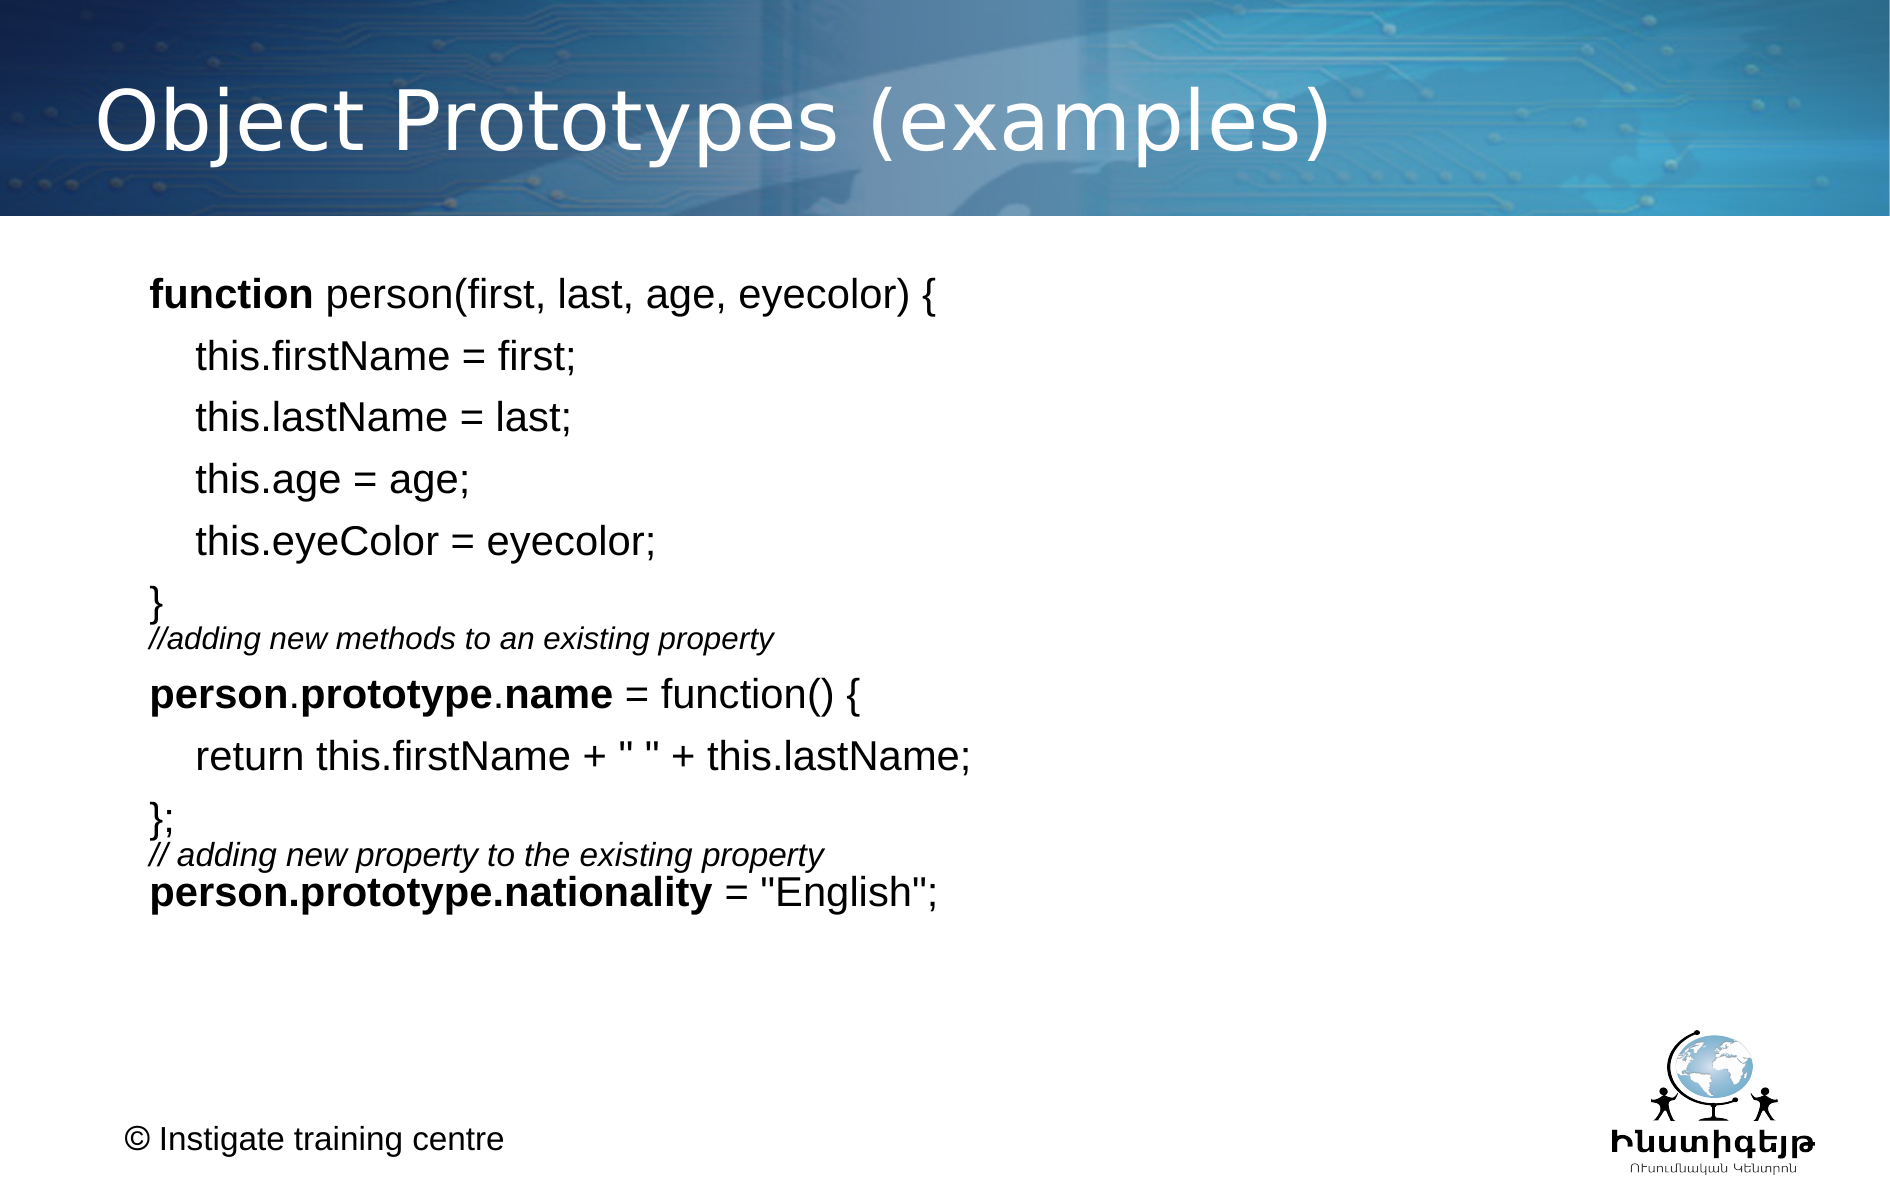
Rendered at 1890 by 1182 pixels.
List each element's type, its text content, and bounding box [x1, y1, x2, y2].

title Object Prototypes (examples) [94, 47, 1793, 51]
picture [0, 0, 1890, 216]
list function person(first, last, age, eyecolor) { this.firstName = first; this.lastName = last; this.age = age; this.eyeColor = eyecolor; } //adding new methods to an existing property person.prototype.name = function() { return this.firstName + " " + this.lastName; }; // adding new property to the existing property person.prototype.nationality = "English"; [94, 275, 1794, 298]
picture [1612, 1030, 1815, 1175]
